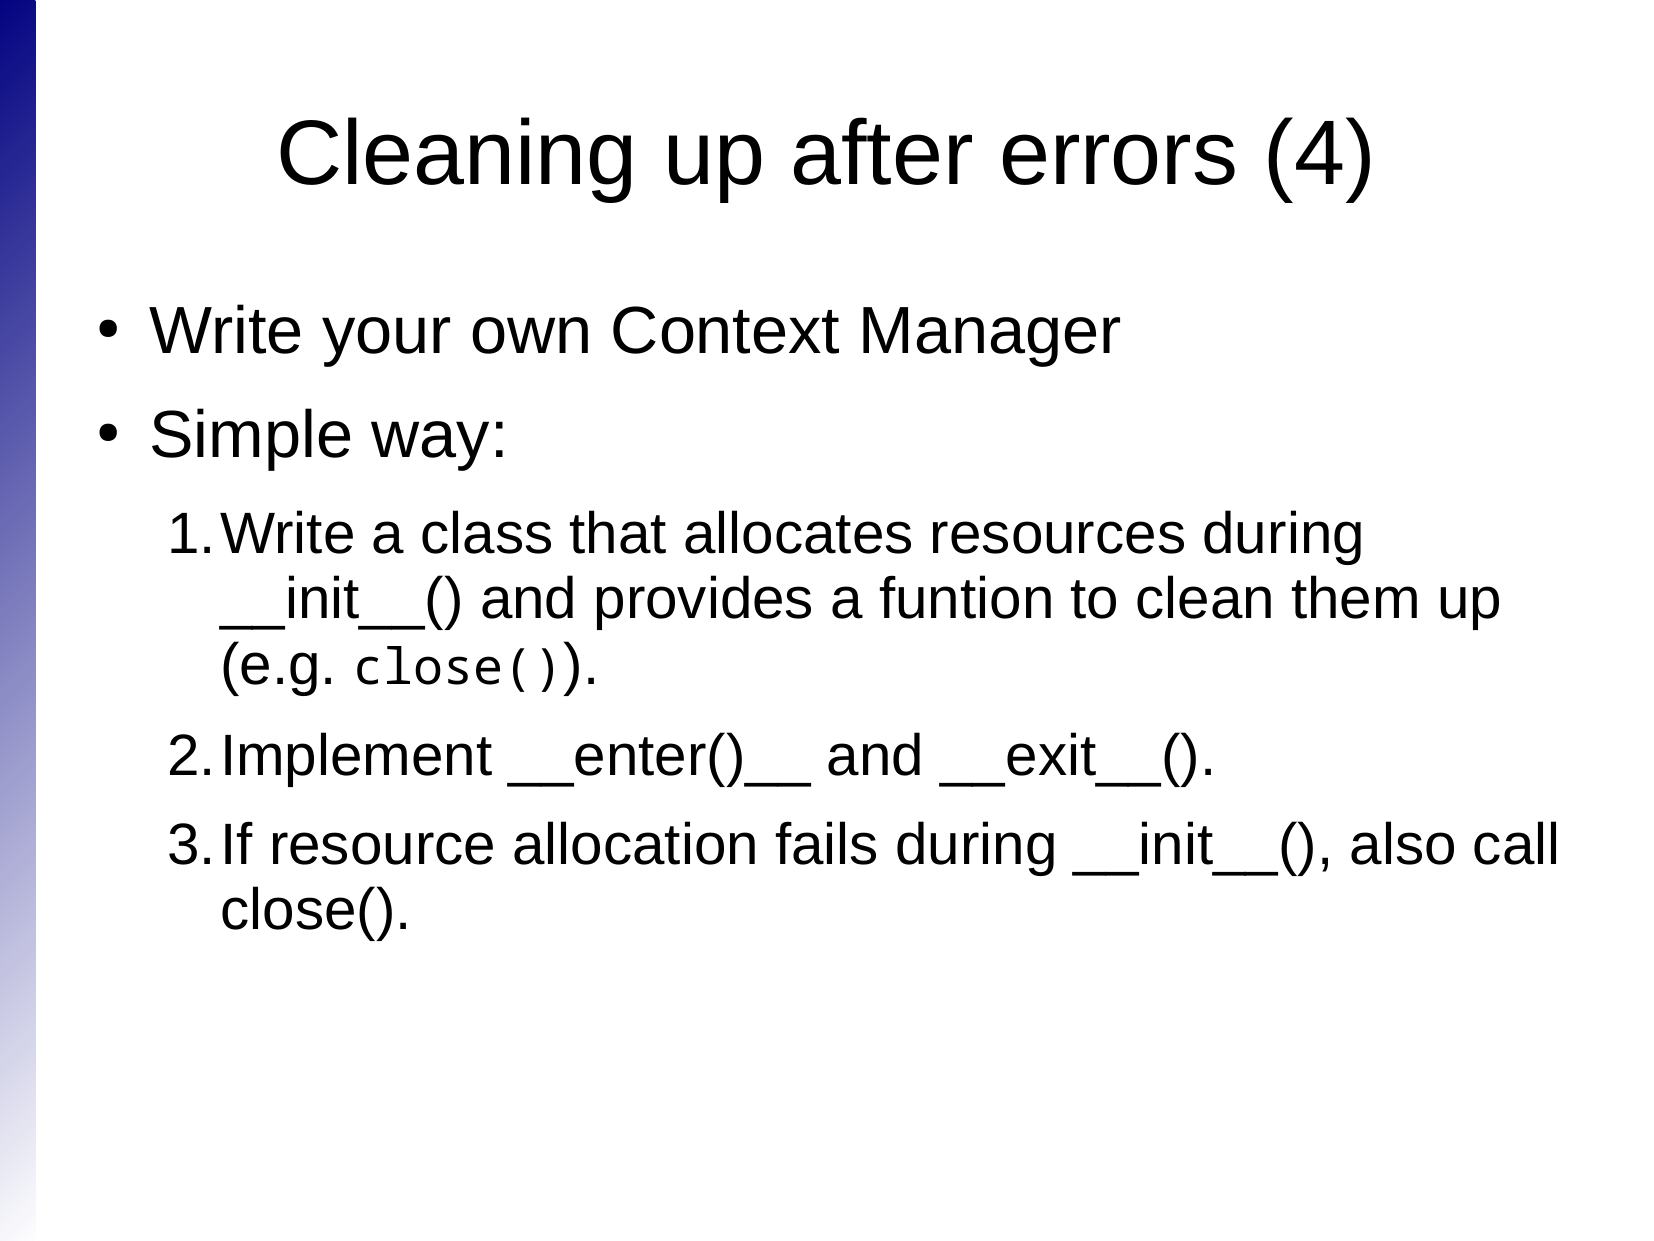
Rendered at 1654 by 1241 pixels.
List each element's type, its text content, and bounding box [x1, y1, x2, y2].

title Cleaning up after errors (4) [82, 49, 1571, 257]
list Write your own Context Manager Simple way: Write a class that allocates resources during __init__() and provides a funtion to clean them up (e.g. close()). Implement __enter()__ and __exit__(). If resource allocation fails during __init__(), also call close(). [78, 292, 1567, 1123]
